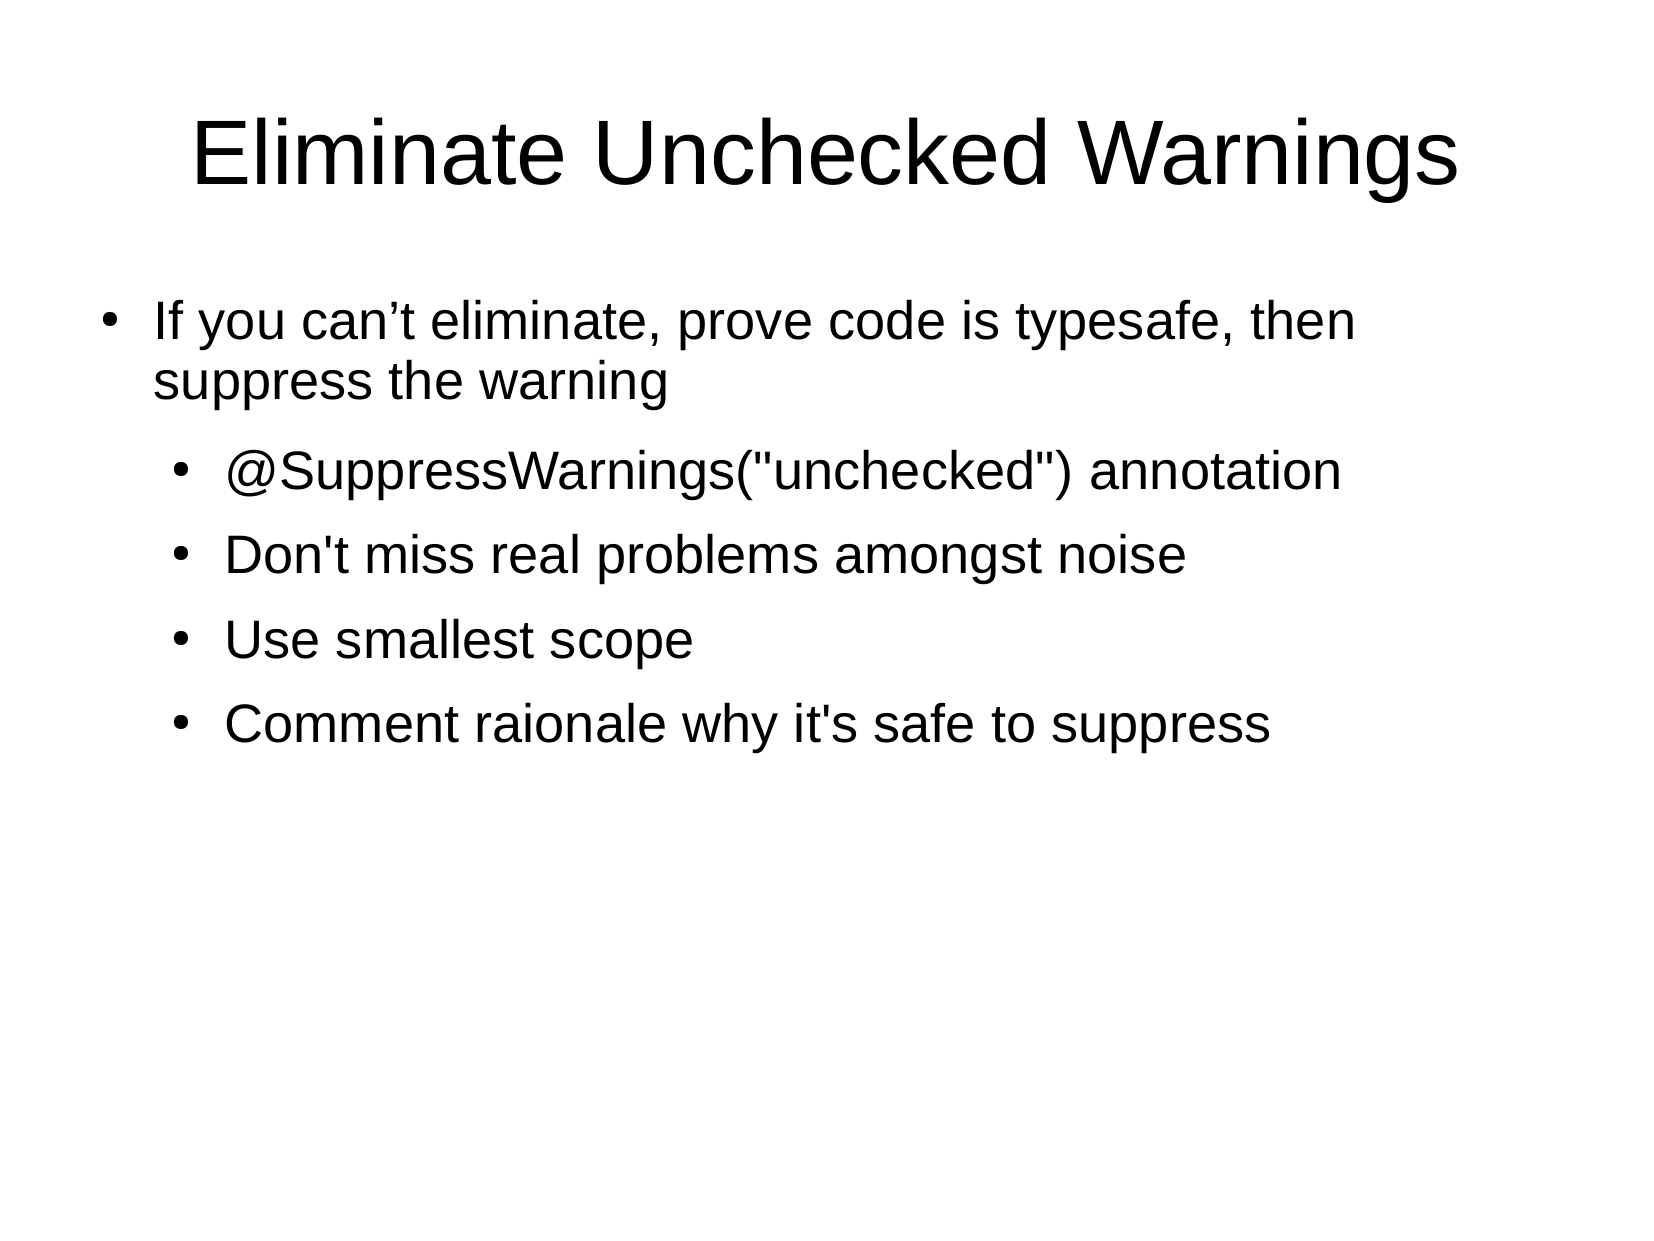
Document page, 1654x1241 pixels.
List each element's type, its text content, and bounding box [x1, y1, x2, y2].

title Eliminate Unchecked Warnings [82, 56, 1571, 250]
list If you can’t eliminate, prove code is typesafe, then suppress the warning @SuppressWarnings("unchecked") annotation Don't miss real problems amongst noise Use smallest scope Comment raionale why it's safe to suppress [82, 290, 1571, 1094]
